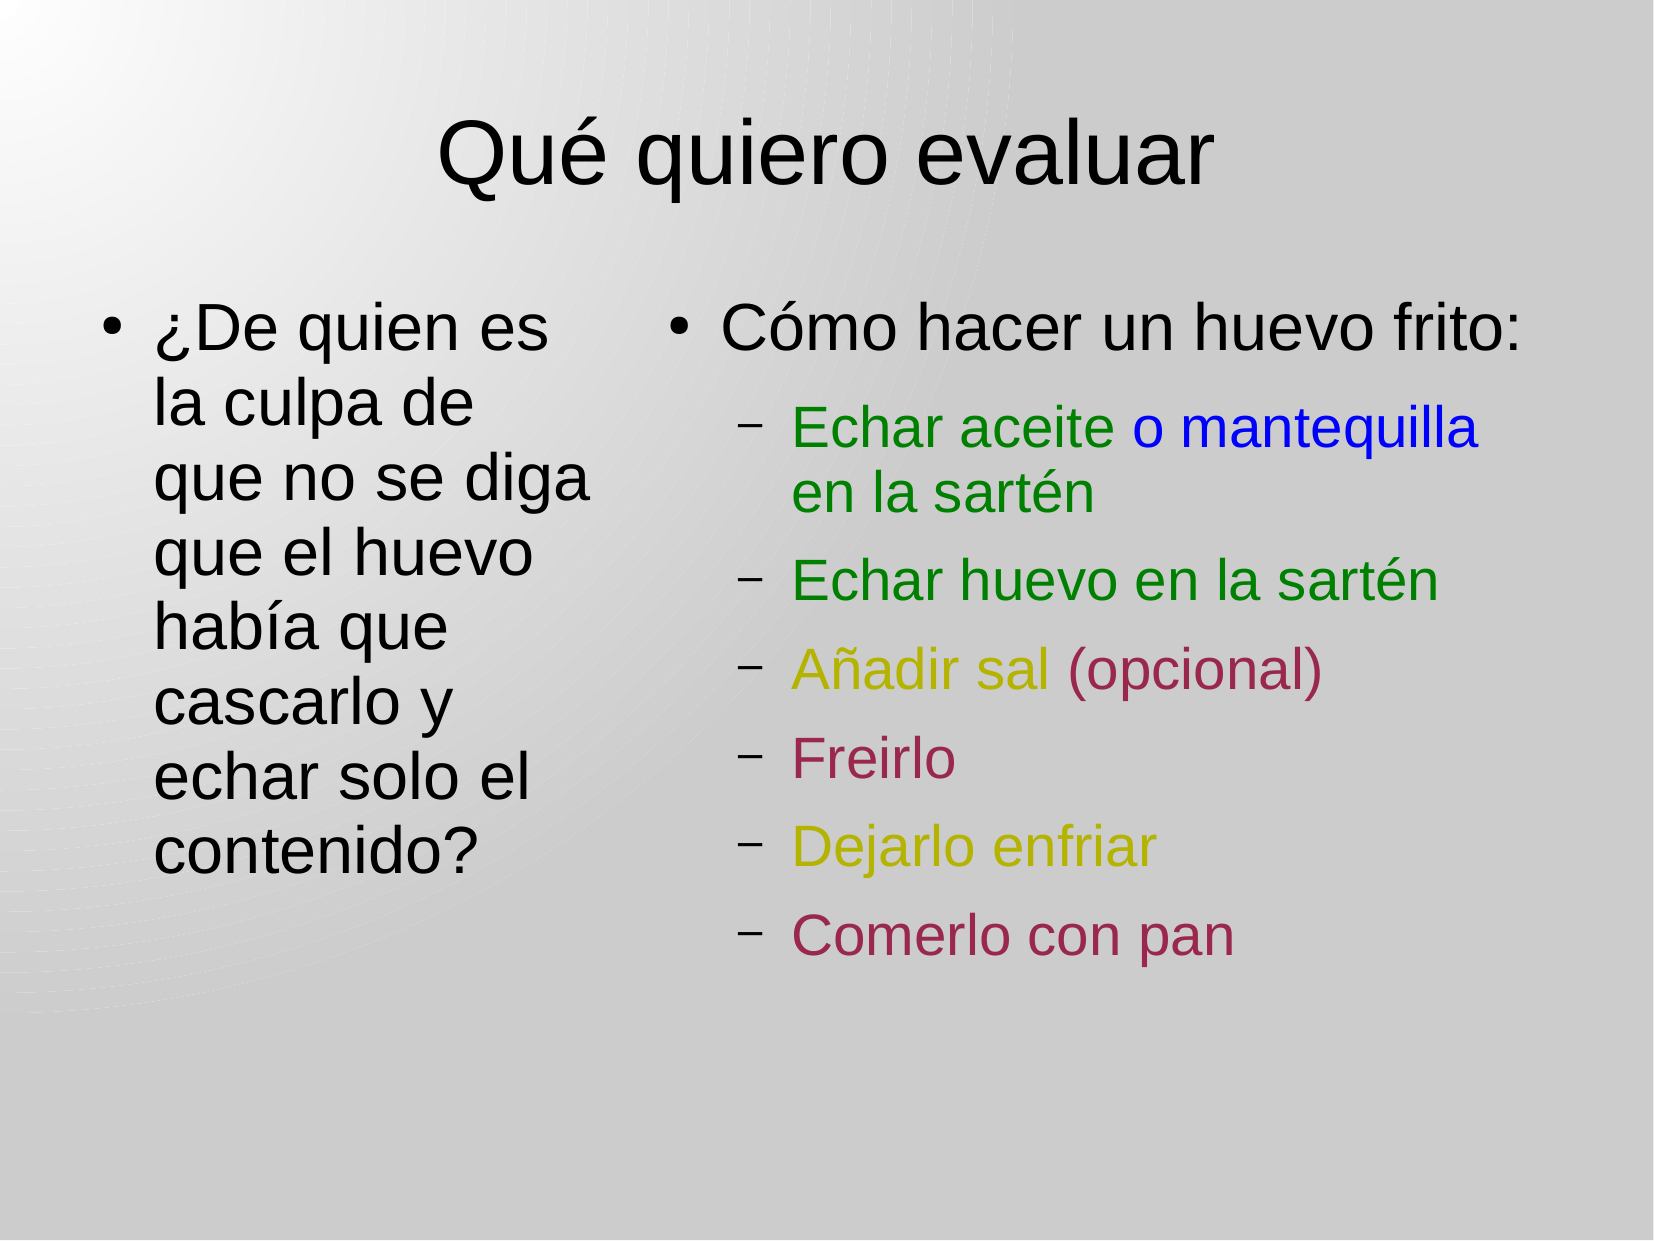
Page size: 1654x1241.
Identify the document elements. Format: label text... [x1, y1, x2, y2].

title Qué quiero evaluar [82, 49, 1571, 257]
list Cómo hacer un huevo frito: Echar aceite o mantequilla en la sartén Echar huevo en la sartén Añadir sal (opcional) Freirlo Dejarlo enfriar Comerlo con pan [649, 290, 1539, 1109]
list ¿De quien es la culpa de que no se diga que el huevo había que cascarlo y echar solo el contenido? [82, 290, 591, 1109]
